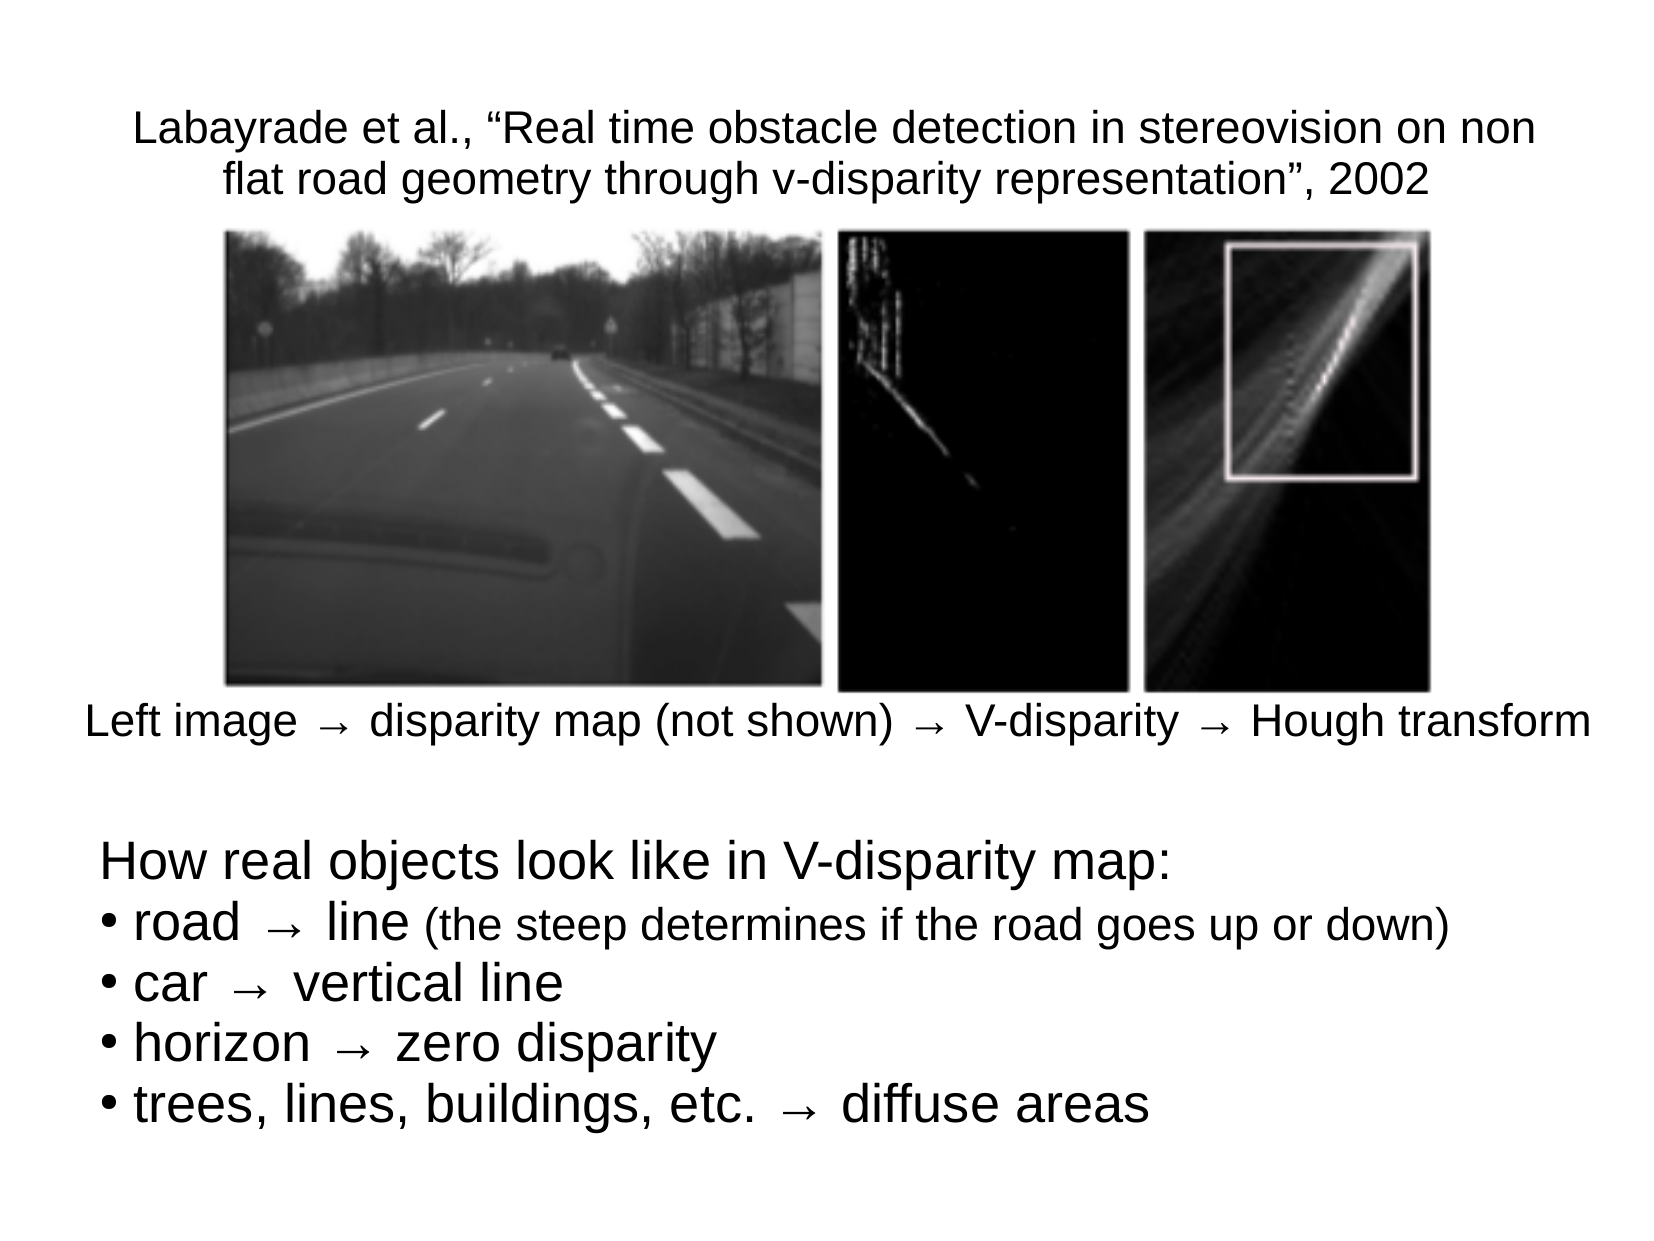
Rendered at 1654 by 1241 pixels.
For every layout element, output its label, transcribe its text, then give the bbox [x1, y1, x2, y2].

subtitle How real objects look like in V-disparity map: road → line (the steep determines if the road goes up or down) car → vertical line horizon → zero disparity trees, lines, buildings, etc. → diffuse areas [99, 794, 1555, 1170]
title Labayrade et al., “Real time obstacle detection in stereovision on non flat road geometry through v-disparity representation”, 2002 [82, 49, 1571, 257]
list Left image → disparity map (not shown) → V-disparity → Hough transform [8, 694, 1599, 786]
picture [205, 213, 1448, 694]
